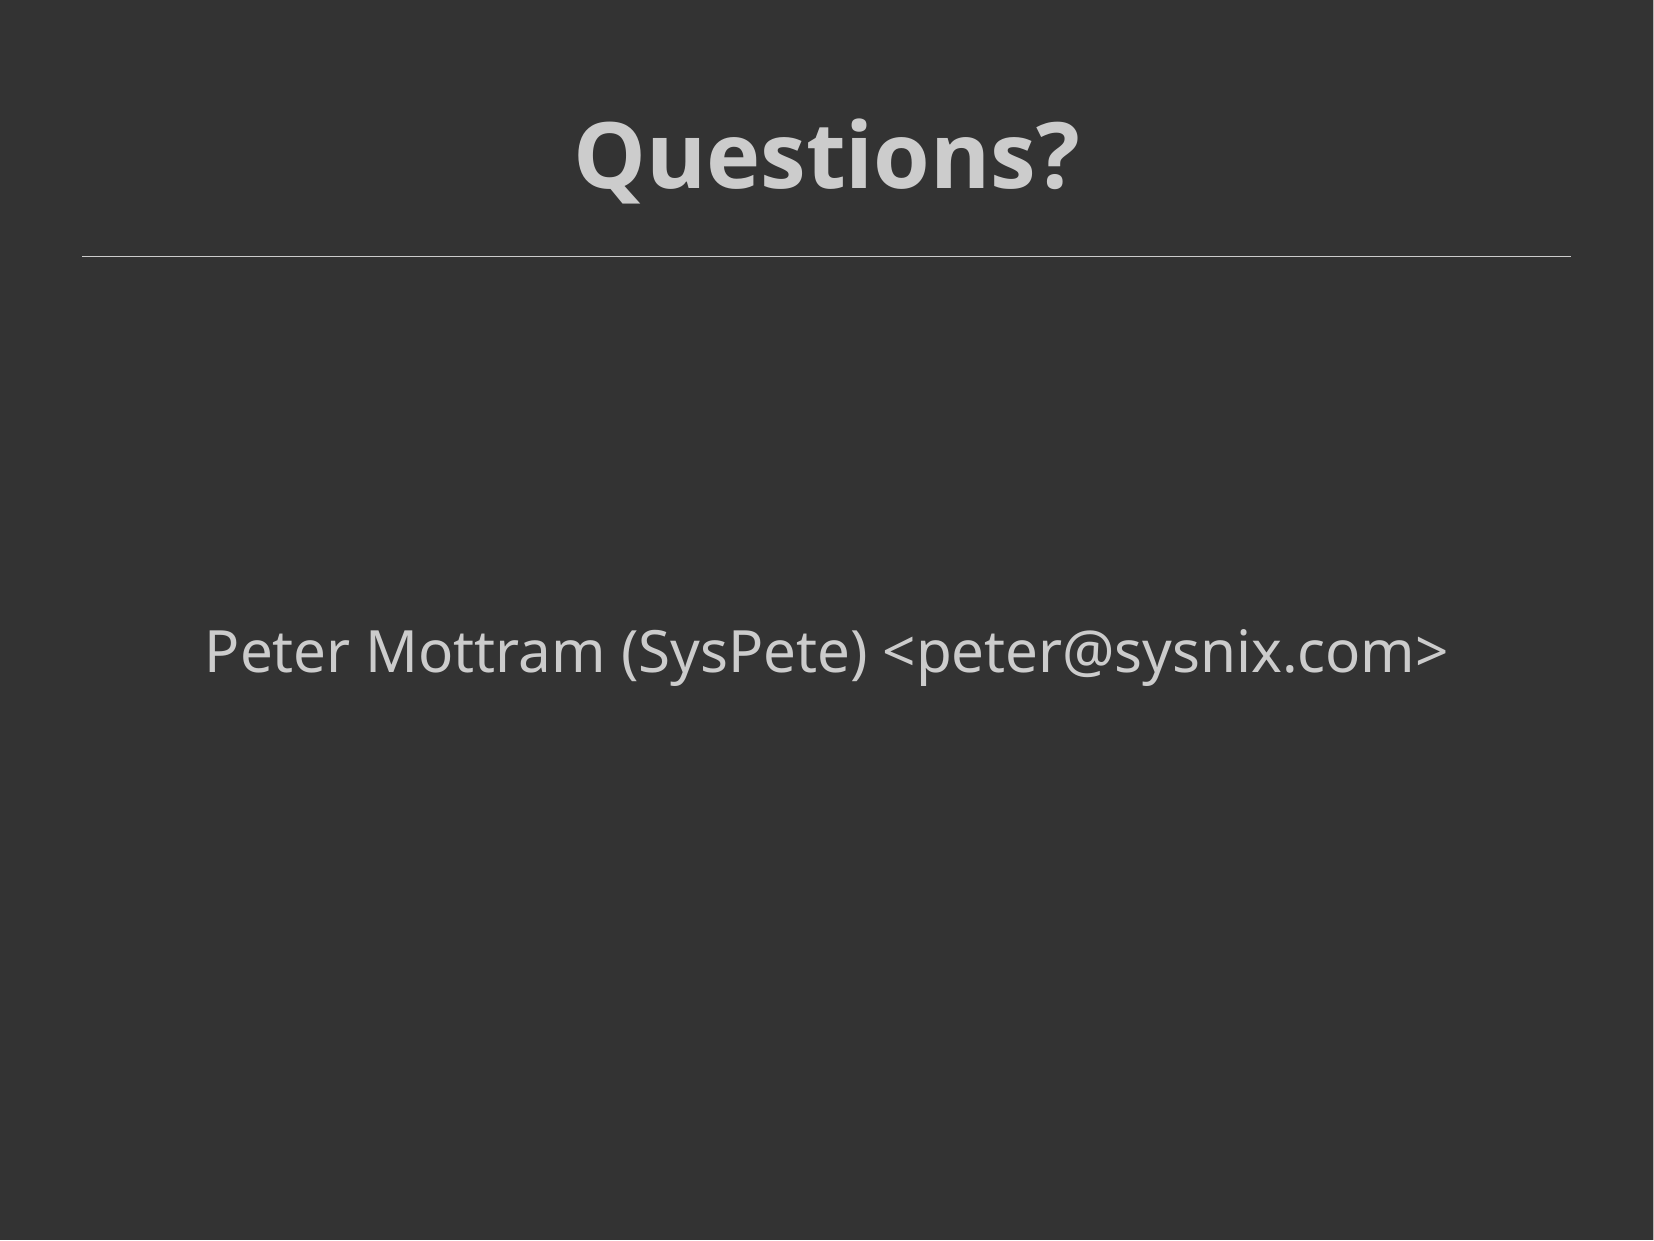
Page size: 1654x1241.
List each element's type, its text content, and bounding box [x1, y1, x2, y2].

subtitle Peter Mottram (SysPete) <peter@sysnix.com> [82, 290, 1571, 1010]
title Questions? [82, 49, 1571, 257]
